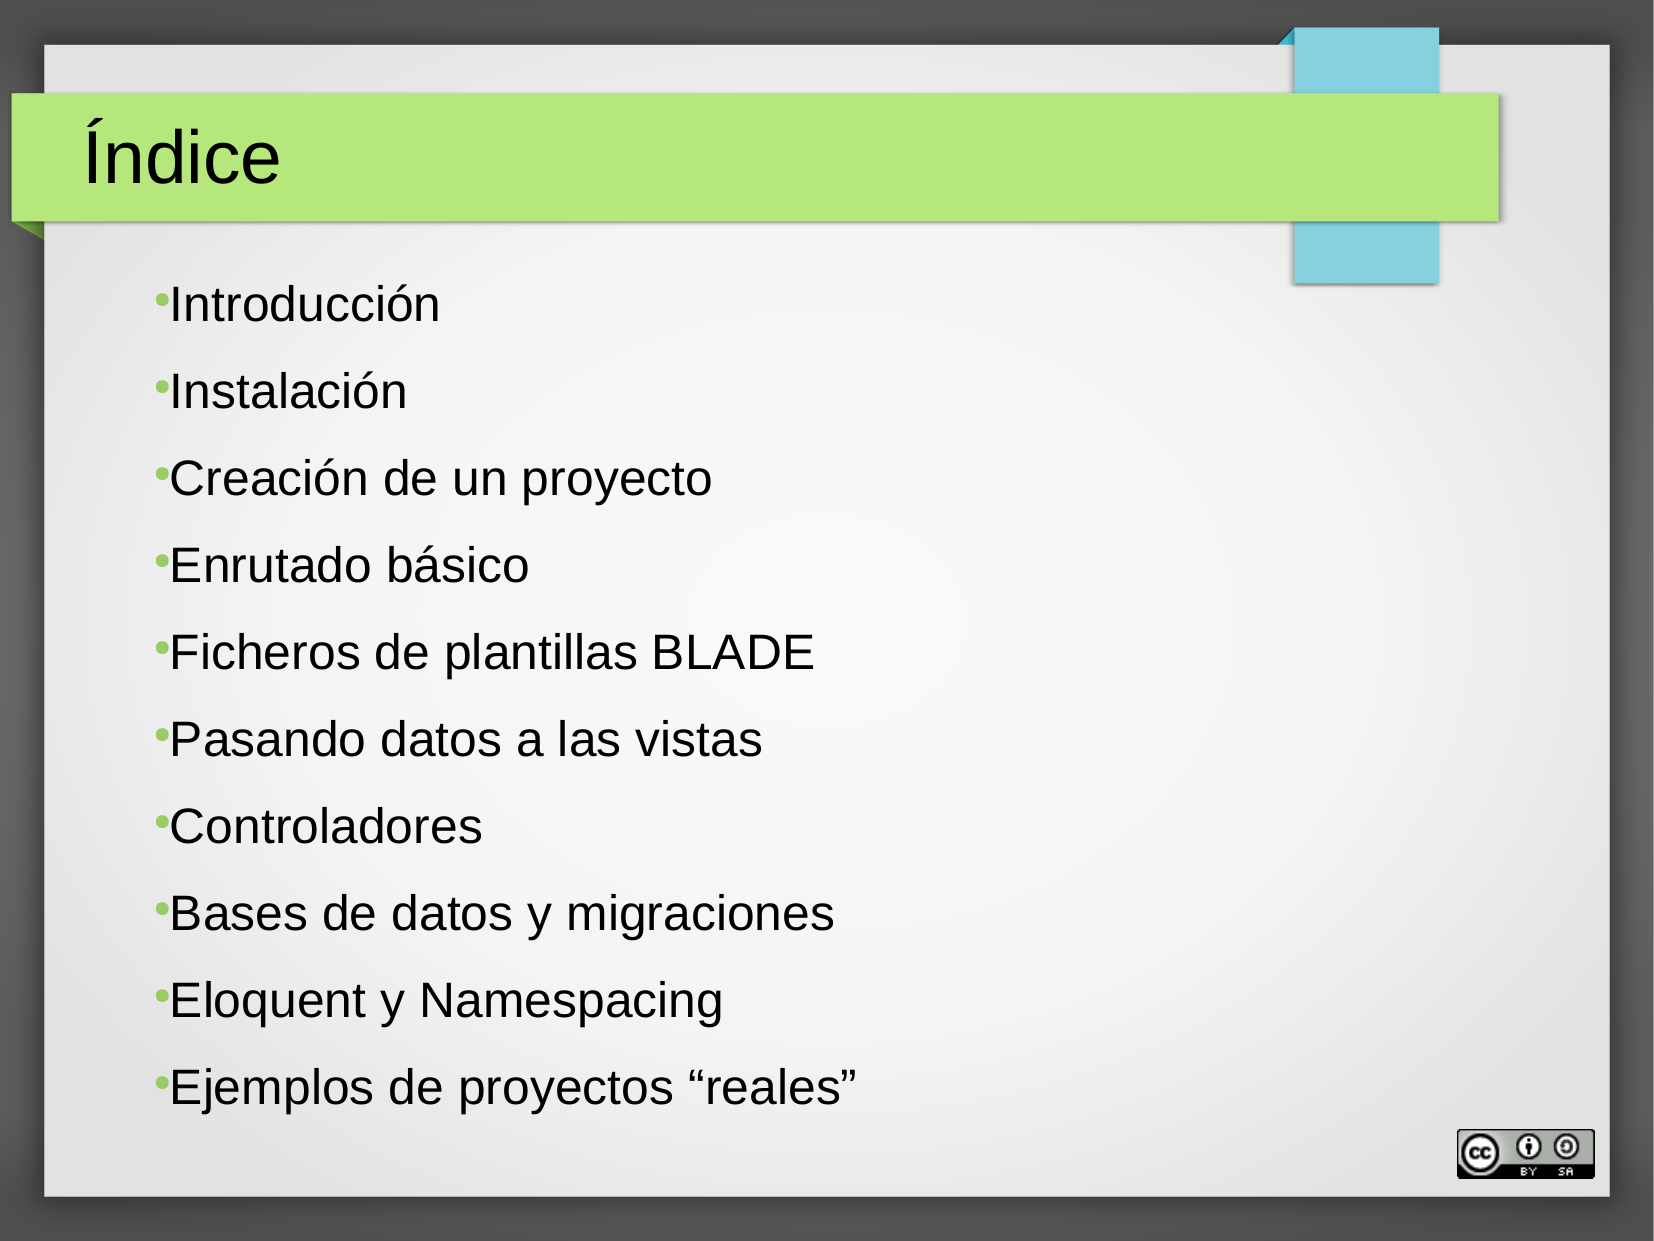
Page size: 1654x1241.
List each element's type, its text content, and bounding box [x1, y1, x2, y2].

title Índice [82, 94, 1264, 213]
list Introducción Instalación Creación de un proyecto Enrutado básico Ficheros de plantillas BLADE Pasando datos a las vistas Controladores Bases de datos y migraciones Eloquent y Namespacing Ejemplos de proyectos “reales” [153, 271, 1182, 1123]
picture [0, 0, 1654, 1241]
